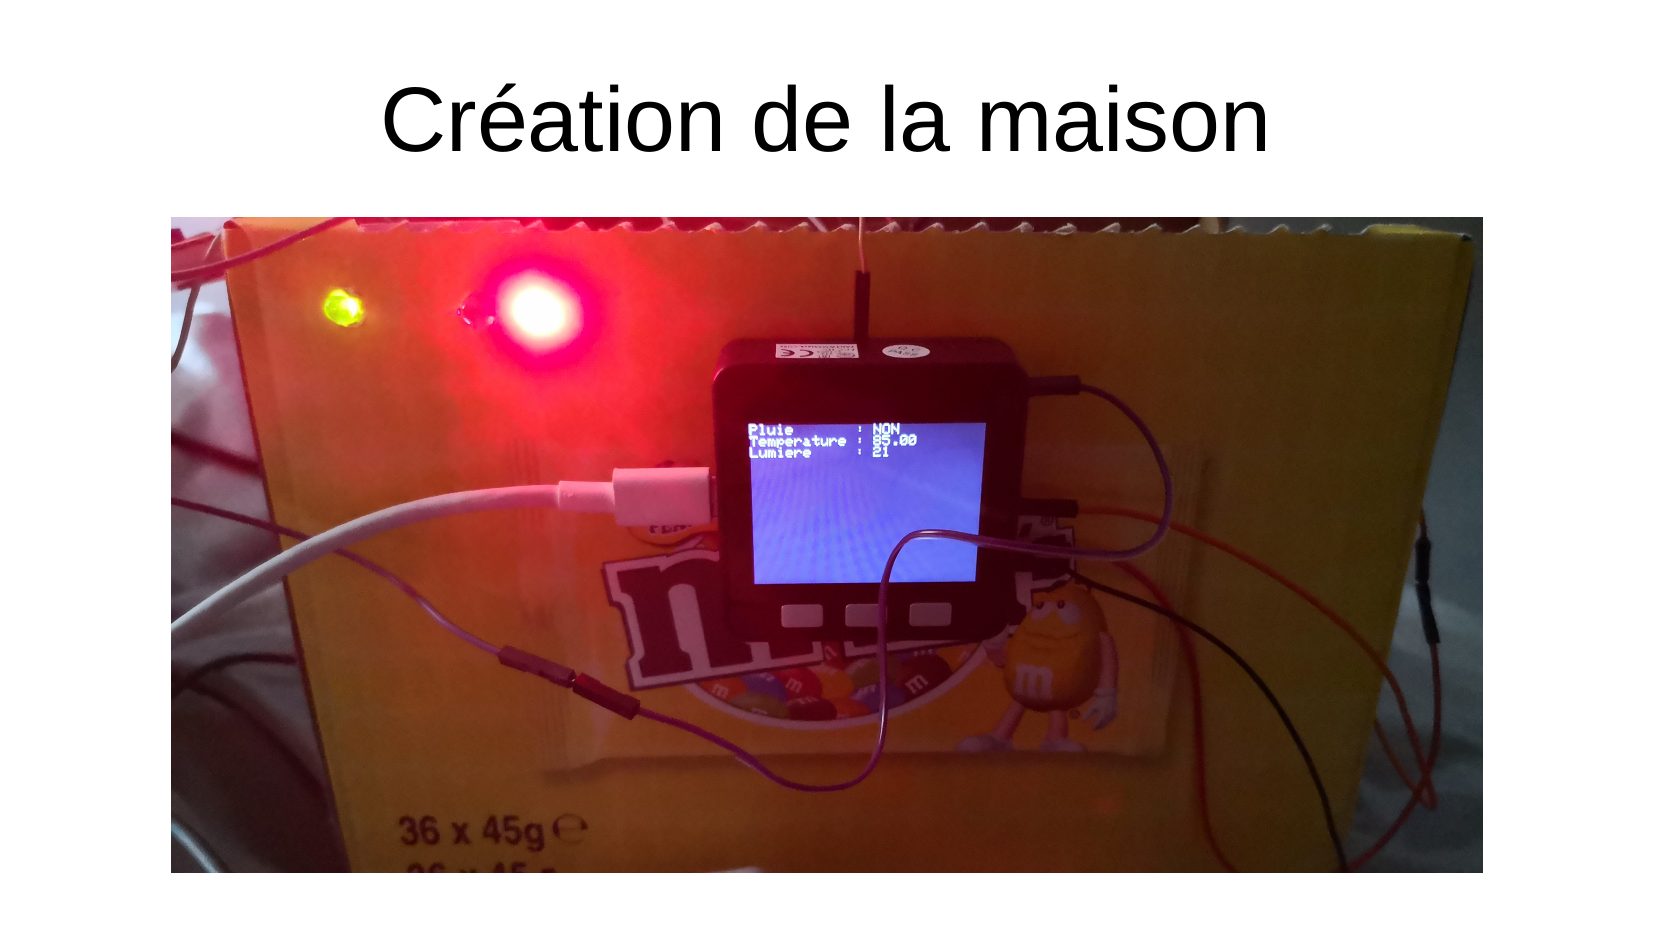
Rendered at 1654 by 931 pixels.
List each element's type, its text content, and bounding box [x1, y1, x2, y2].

picture [171, 217, 1483, 873]
title Création de la maison [82, 37, 1571, 193]
